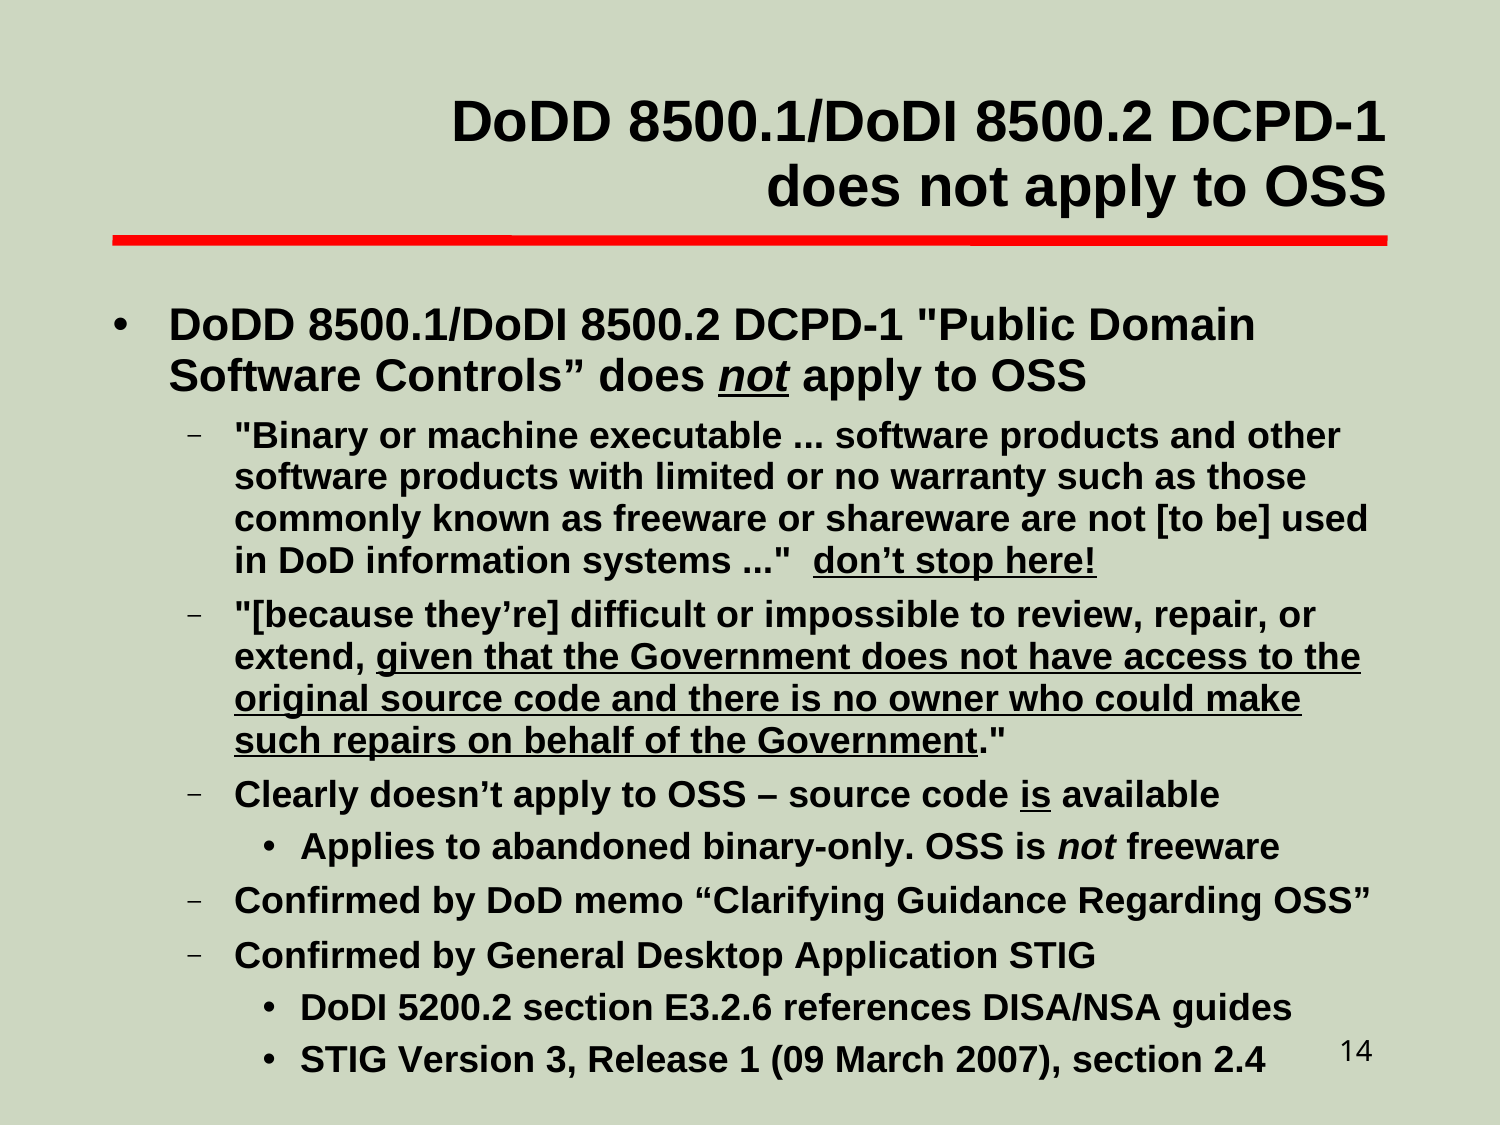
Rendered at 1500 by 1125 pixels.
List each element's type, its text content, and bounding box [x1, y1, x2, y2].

title DoDD 8500.1/DoDI 8500.2 DCPD-1 does not apply to OSS [337, 89, 1388, 220]
list DoDD 8500.1/DoDI 8500.2 DCPD-1 "Public Domain Software Controls” does not apply to OSS "Binary or machine executable ... software products and other software products with limited or no warranty such as those commonly known as freeware or shareware are not [to be] used in DoD information systems ..." don’t stop here! "[because they’re] difficult or impossible to review, repair, or extend, given that the Government does not have access to the original source code and there is no owner who could make such repairs on behalf of the Government." Clearly doesn’t apply to OSS – source code is available Applies to abandoned binary-only. OSS is not freeware Confirmed by DoD memo “Clarifying Guidance Regarding OSS” Confirmed by General Desktop Application STIG DoDI 5200.2 section E3.2.6 references DISA/NSA guides STIG Version 3, Release 1 (09 March 2007), section 2.4 [112, 299, 1388, 1084]
